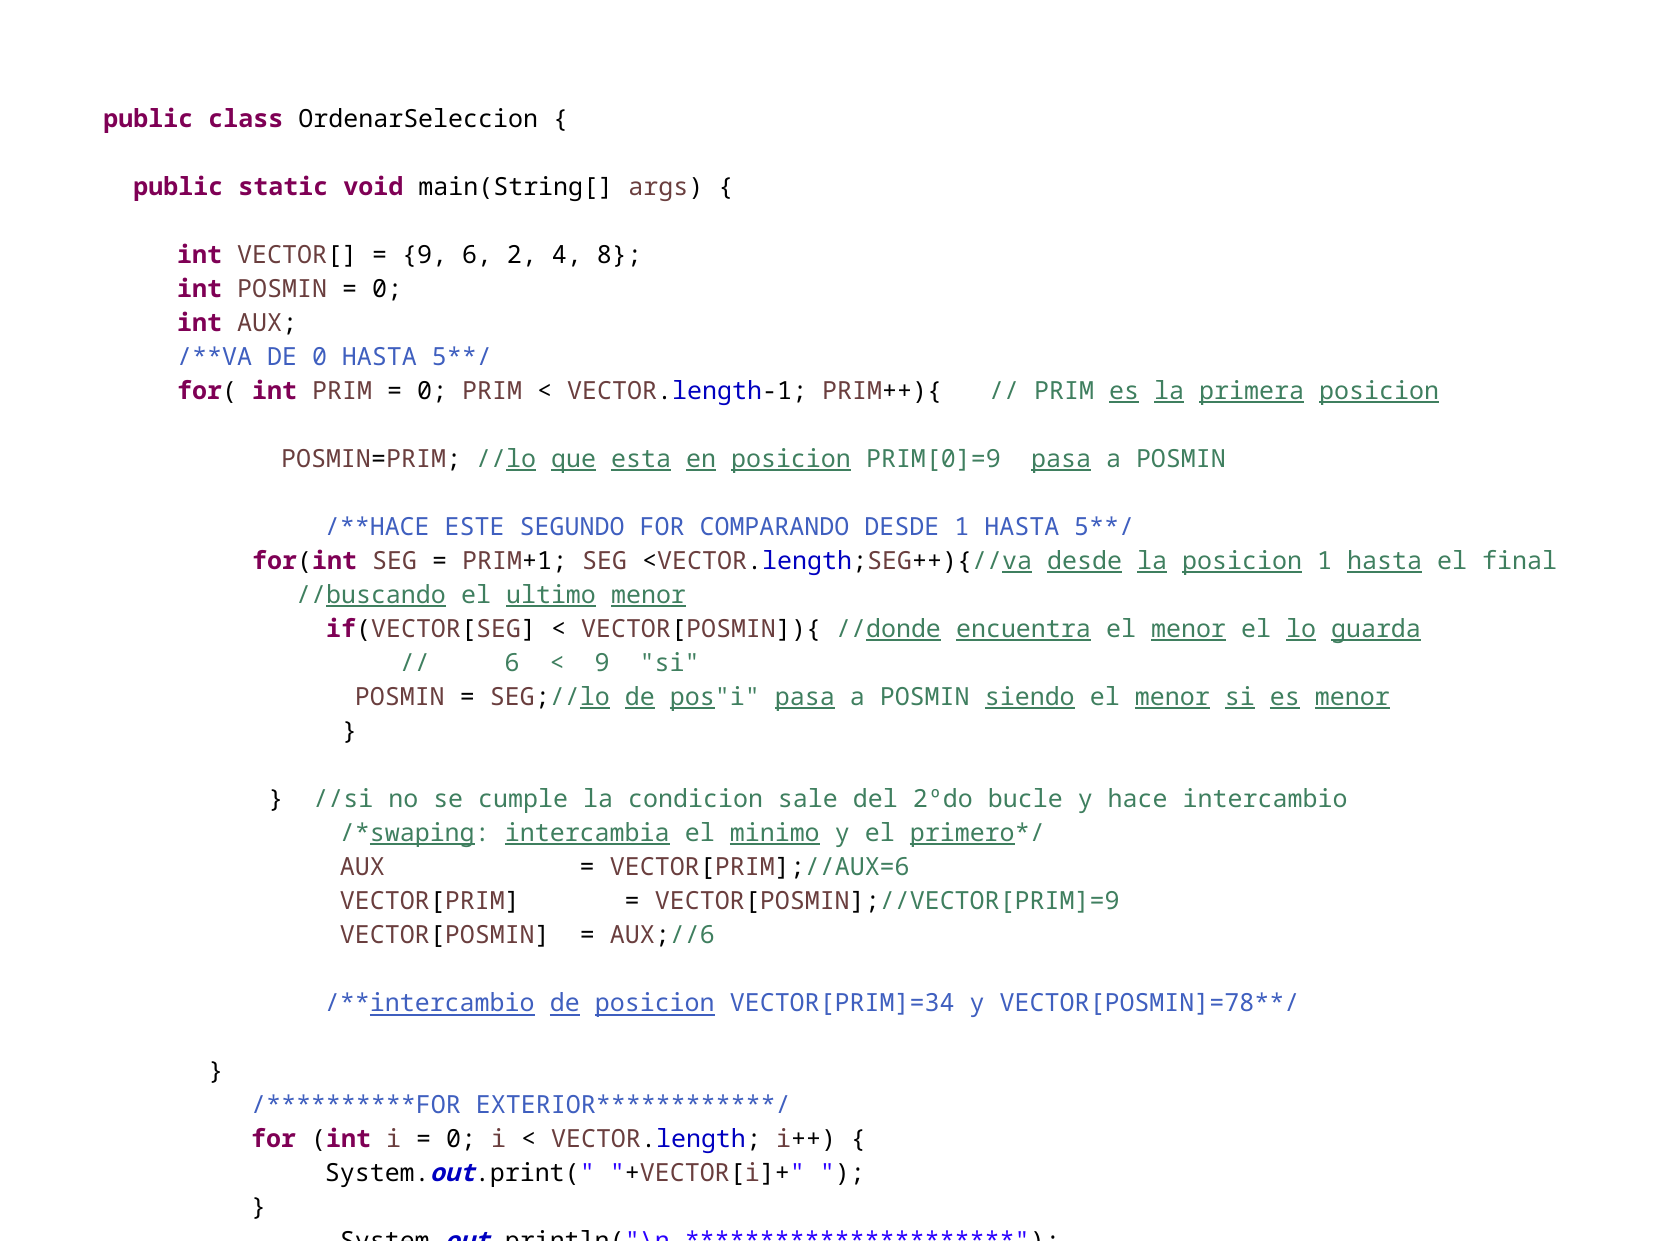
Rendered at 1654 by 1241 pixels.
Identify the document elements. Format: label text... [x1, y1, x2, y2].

text_box public class OrdenarSeleccion { public static void main(String[] args) { int VECTOR[] = {9, 6, 2, 4, 8}; int POSMIN = 0; int AUX; /**VA DE 0 HASTA 5**/ for( int PRIM = 0; PRIM < VECTOR.length-1; PRIM++){ // PRIM es la primera posicion POSMIN=PRIM; //lo que esta en posicion PRIM[0]=9 pasa a POSMIN /**HACE ESTE SEGUNDO FOR COMPARANDO DESDE 1 HASTA 5**/ for(int SEG = PRIM+1; SEG <VECTOR.length;SEG++){//va desde la posicion 1 hasta el final //buscando el ultimo menor if(VECTOR[SEG] < VECTOR[POSMIN]){ //donde encuentra el menor el lo guarda // 6 < 9 "si" POSMIN = SEG;//lo de pos"i" pasa a POSMIN siendo el menor si es menor } } //si no se cumple la condicion sale del 2ºdo bucle y hace intercambio /*swaping: intercambia el minimo y el primero*/ AUX = VECTOR[PRIM];//AUX=6 VECTOR[PRIM] = VECTOR[POSMIN];//VECTOR[PRIM]=9 VECTOR[POSMIN] = AUX;//6 /**intercambio de posicion VECTOR[PRIM]=34 y VECTOR[POSMIN]=78**/ } /**********FOR EXTERIOR************/ for (int i = 0; i < VECTOR.length; i++) { System.out.print(" "+VECTOR[i]+" "); } System.out.println("\n **********************"); } } [88, 59, 1625, 1185]
